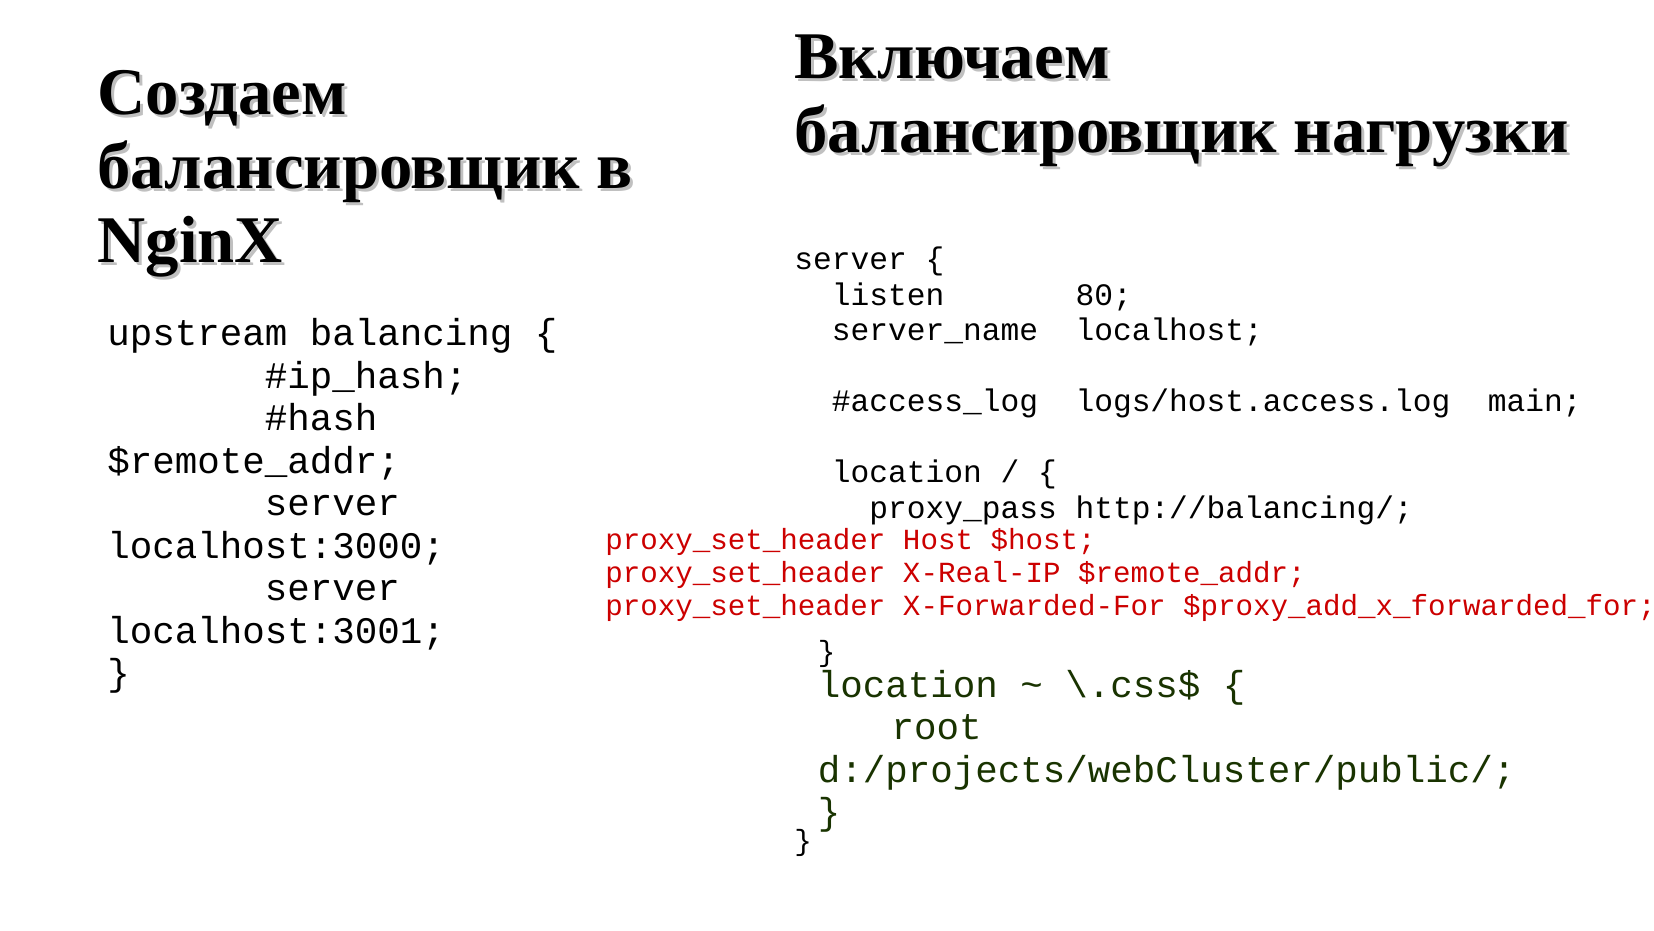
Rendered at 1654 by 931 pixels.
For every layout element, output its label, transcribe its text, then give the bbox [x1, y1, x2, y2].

text_box proxy_set_header Host $host; proxy_set_header X-Real-IP $remote_addr; proxy_set_header X-Forwarded-For $proxy_add_x_forwarded_for; [590, 517, 1654, 665]
text_box } [803, 629, 851, 678]
text_box Включаем балансировщик нагрузки [779, 11, 1607, 236]
text_box upstream balancing { #ip_hash; #hash $remote_addr; server localhost:3000; server localhost:3001; } [92, 307, 615, 705]
text_box Создаем балансировщик в NginX [82, 47, 721, 285]
text_box location ~ \.css$ { root d:/projects/webCluster/public/; } [803, 658, 1619, 886]
text_box } [779, 818, 827, 867]
text_box server { listen 80; server_name localhost; #access_log logs/host.access.log main; location / { proxy_pass http://balancing/; [779, 236, 1654, 517]
